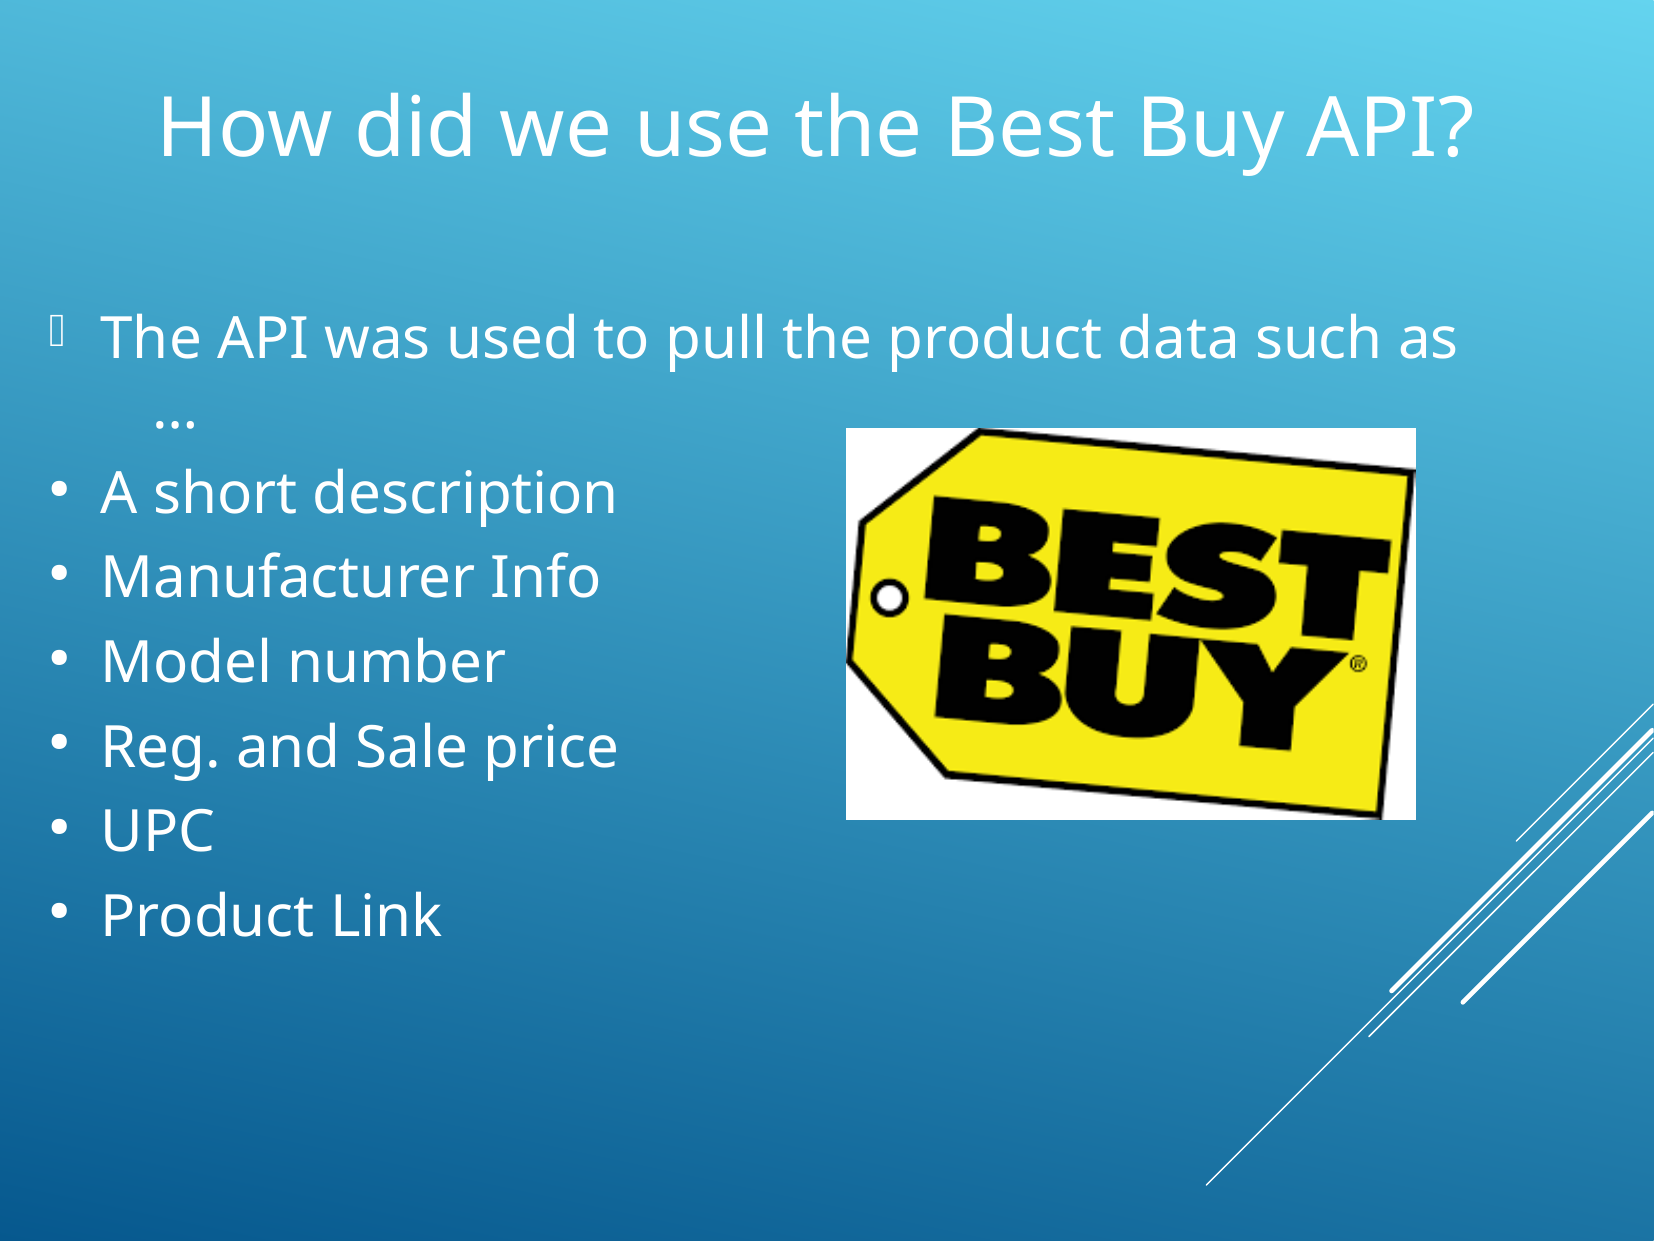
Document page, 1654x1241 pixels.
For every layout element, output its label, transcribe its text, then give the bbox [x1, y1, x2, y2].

title How did we use the Best Buy API? [71, 20, 1561, 228]
list The API was used to pull the product data such as … A short description Manufacturer Info Model number Reg. and Sale price UPC Product Link [34, 247, 1523, 1001]
picture [846, 428, 1416, 820]
